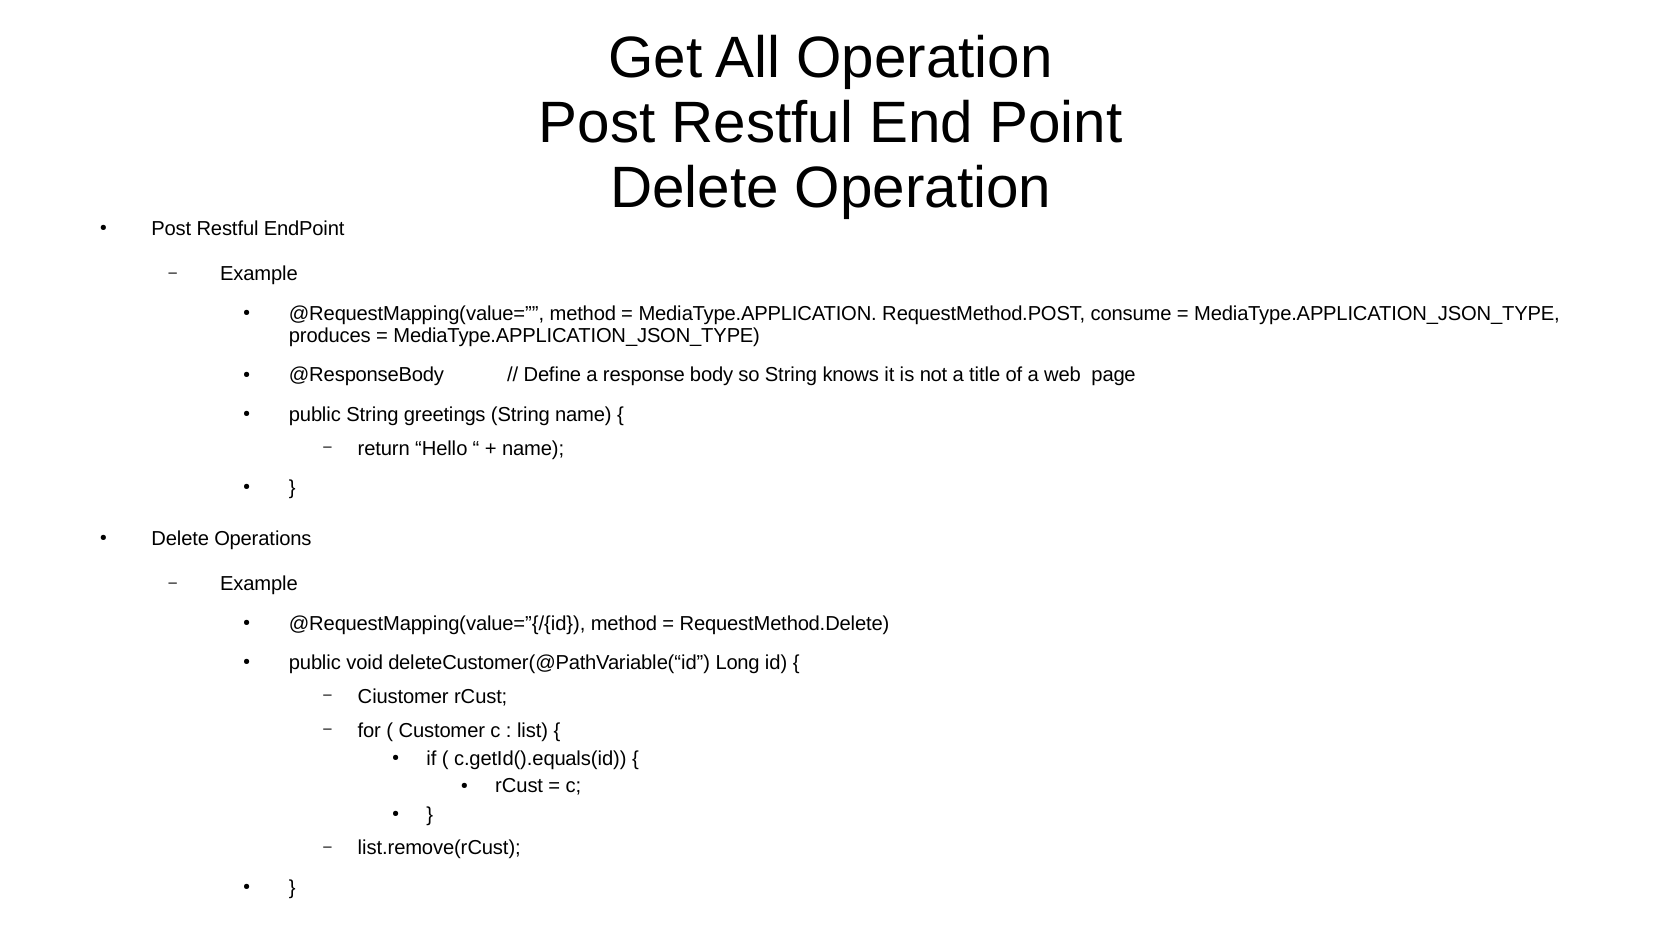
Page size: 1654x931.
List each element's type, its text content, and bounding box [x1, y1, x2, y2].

title Get All Operation Post Restful End Point Delete Operation [86, 19, 1576, 217]
list Post Restful EndPoint Example @RequestMapping(value=””, method = MediaType.APPLICATION. RequestMethod.POST, consume = MediaType.APPLICATION_JSON_TYPE, produces = MediaType.APPLICATION_JSON_TYPE) @ResponseBody // Define a response body so String knows it is not a title of a web page public String greetings (String name) { return “Hello “ + name); } Delete Operations Example @RequestMapping(value=”{/{id}), method = RequestMethod.Delete) public void deleteCustomer(@PathVariable(“id”) Long id) { Ciustomer rCust; for ( Customer c : list) { if ( c.getId().equals(id)) { rCust = c; } list.remove(rCust); } [82, 217, 1606, 901]
